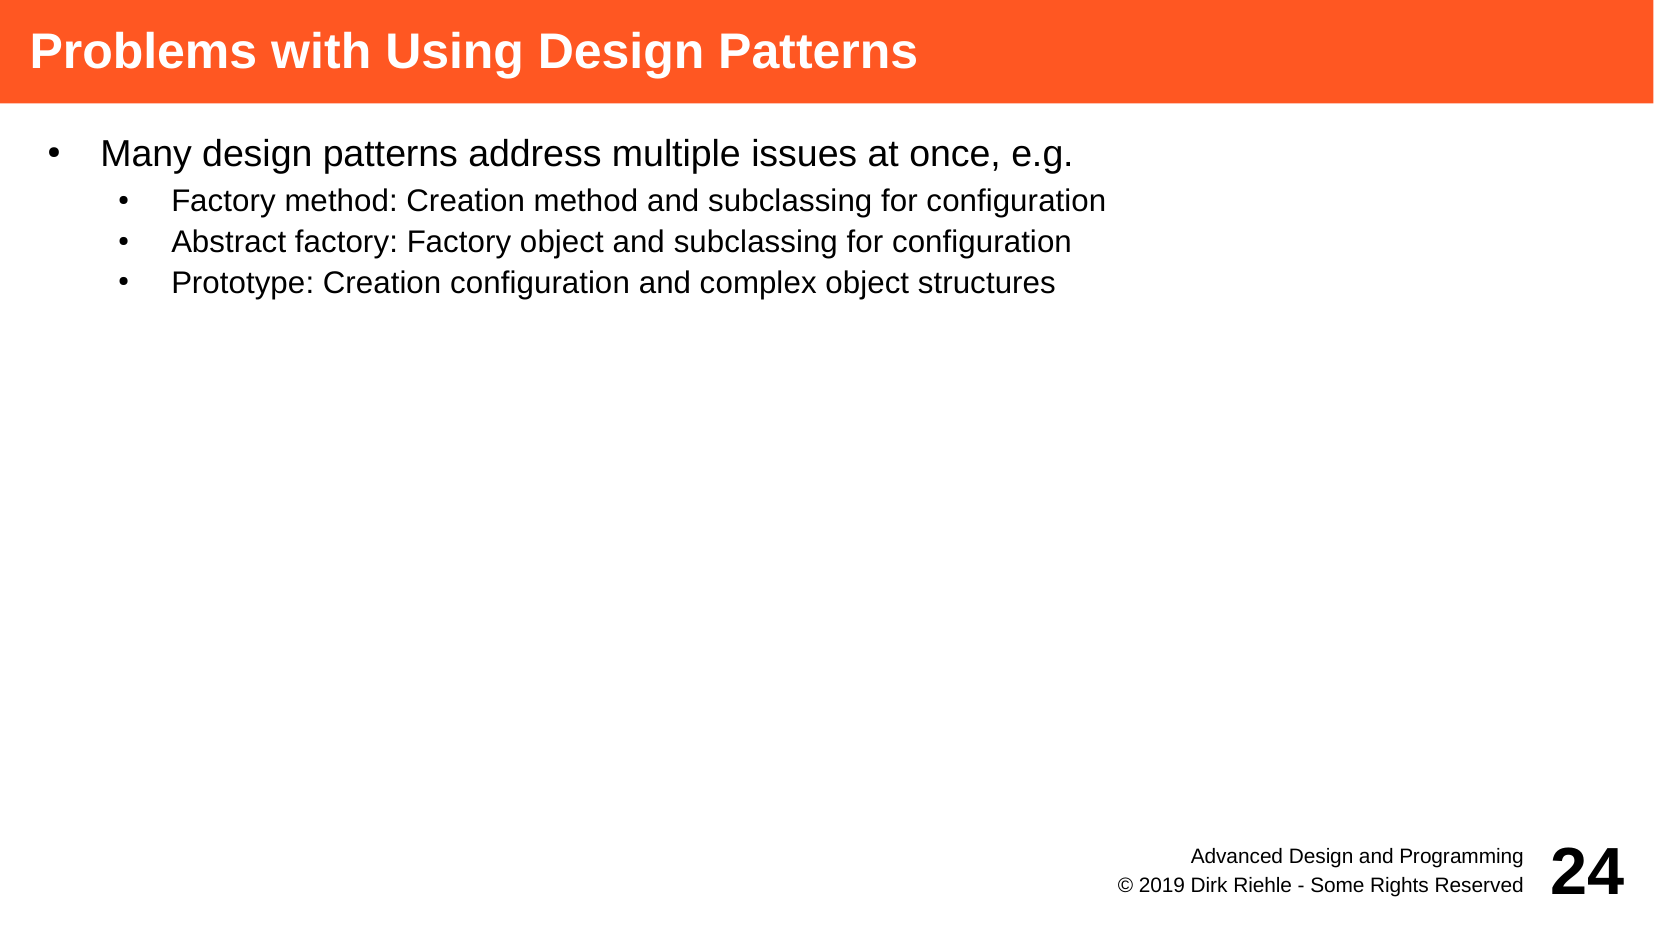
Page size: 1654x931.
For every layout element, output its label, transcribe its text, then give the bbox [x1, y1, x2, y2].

title Problems with Using Design Patterns [0, 0, 1654, 104]
list Many design patterns address multiple issues at once, e.g. Factory method: Creation method and subclassing for configuration Abstract factory: Factory object and subclassing for configuration Prototype: Creation configuration and complex object structures [29, 132, 1625, 813]
